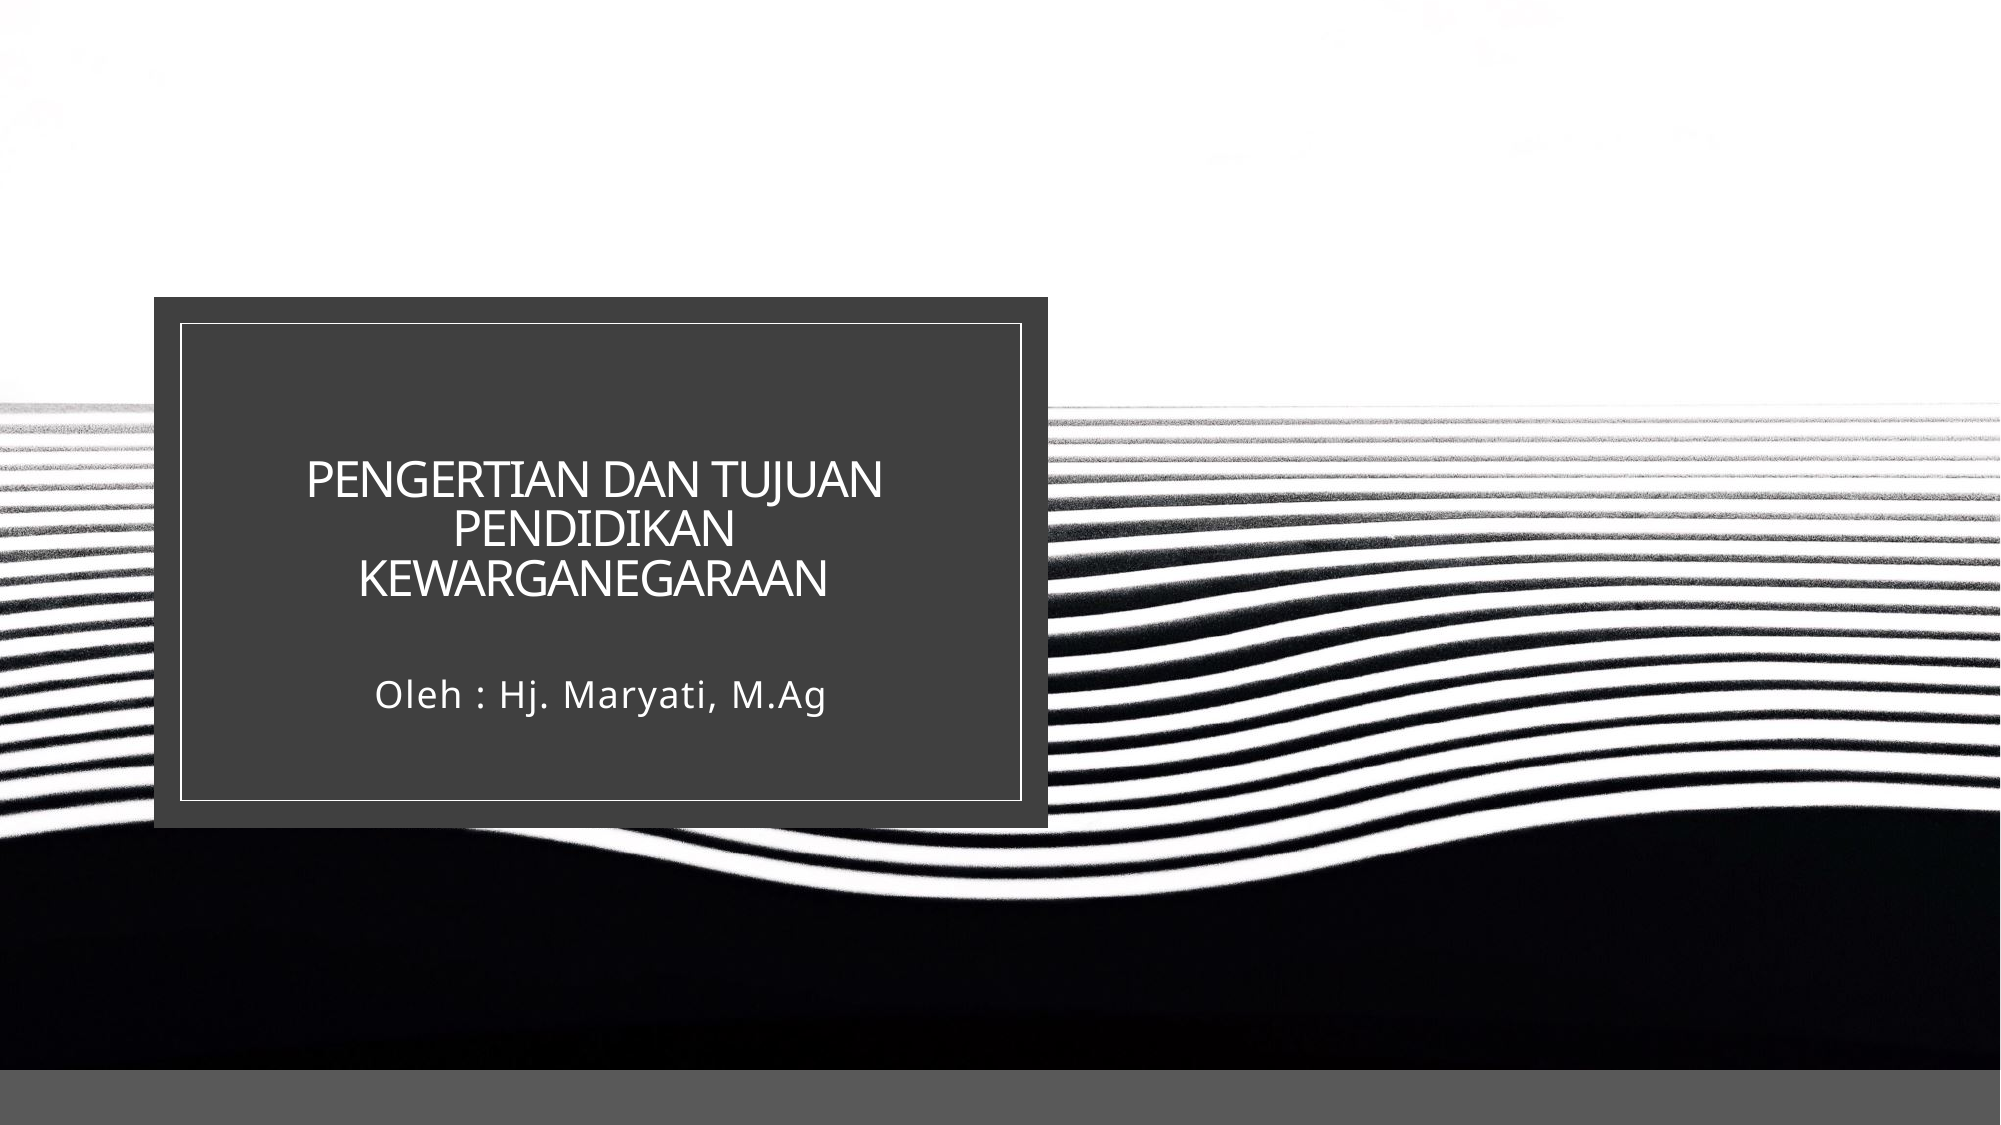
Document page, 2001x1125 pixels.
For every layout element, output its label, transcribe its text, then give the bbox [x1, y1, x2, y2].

text_box [154, 297, 1048, 828]
picture [0, 0, 2000, 1070]
subtitle Oleh : Hj. Maryati, M.Ag [209, 654, 993, 747]
title PENGERTIAN DAN TUJUAN PENDIDIKAN KEWARGANEGARAAN [209, 411, 979, 654]
